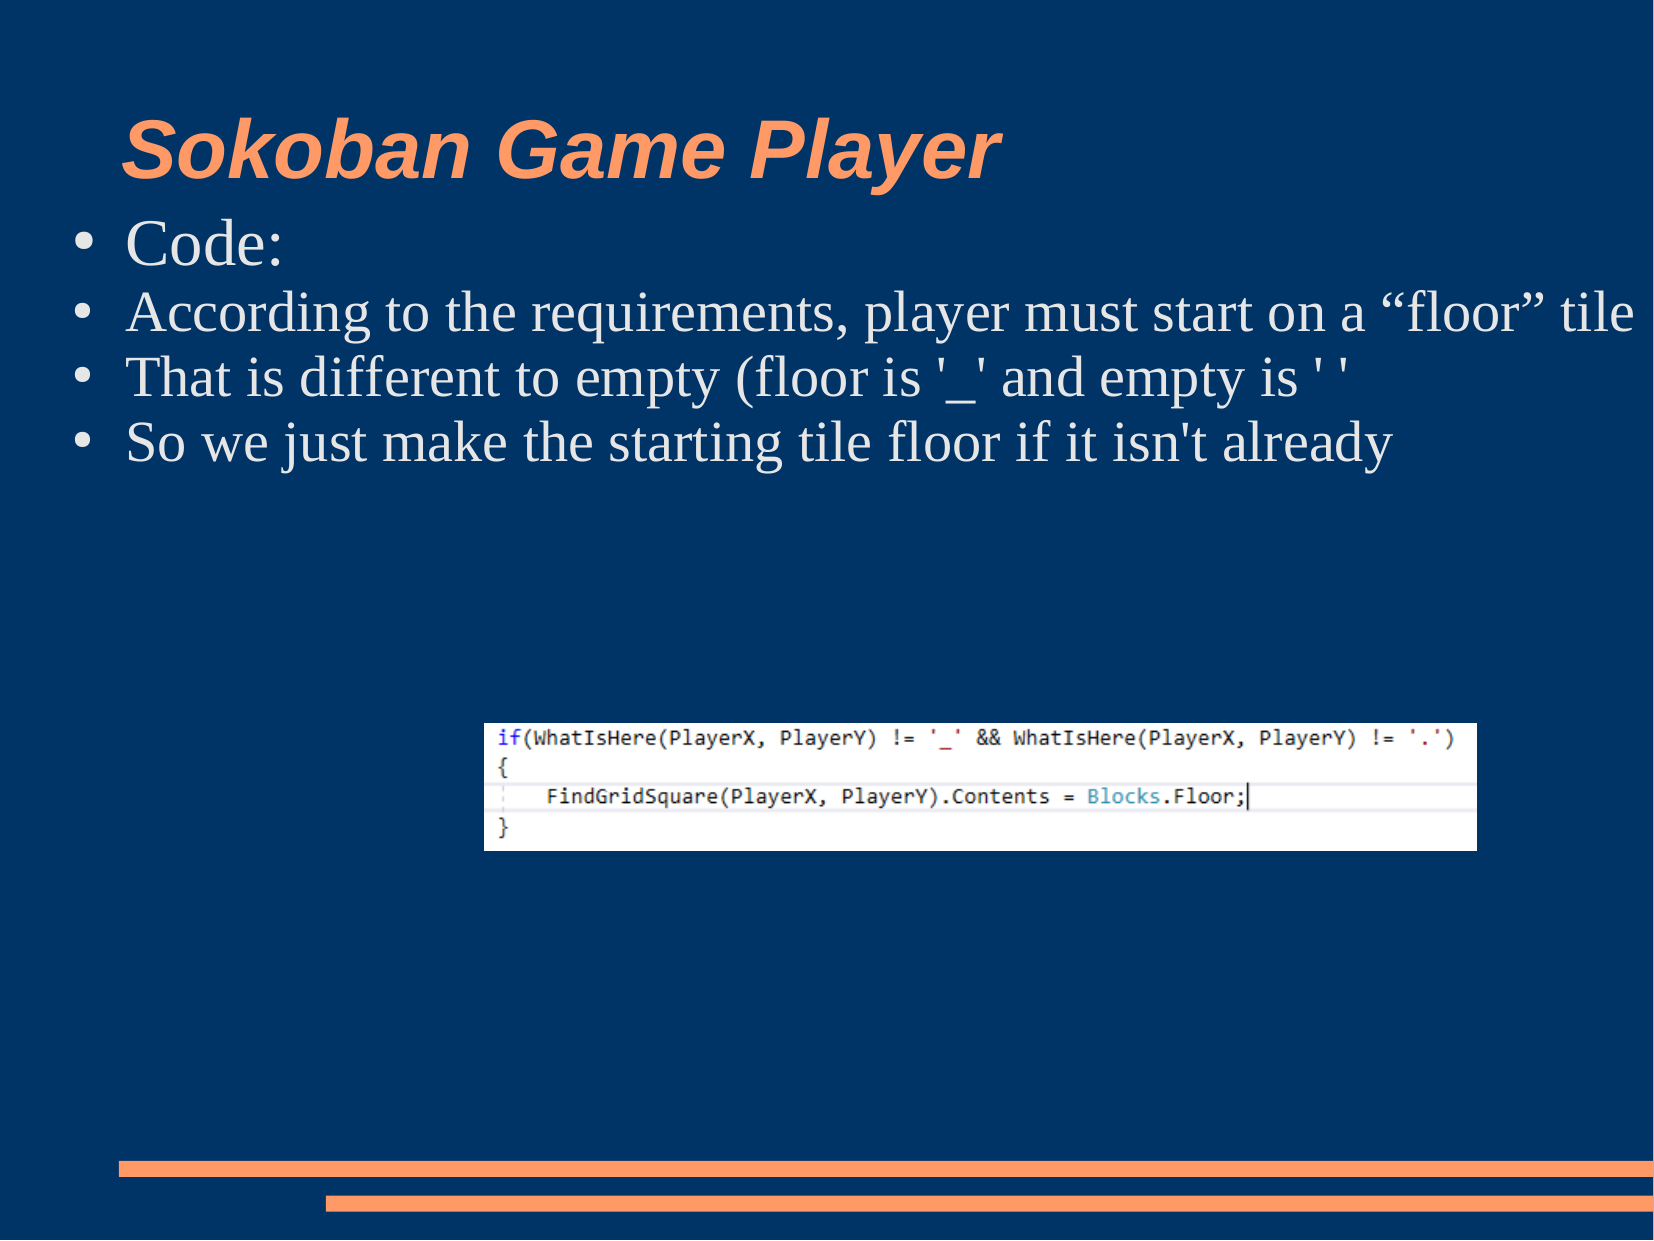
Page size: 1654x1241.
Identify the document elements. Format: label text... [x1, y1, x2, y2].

list Code: According to the requirements, player must start on a “floor” tile That is different to empty (floor is '_' and empty is ' ' So we just make the starting tile floor if it isn't already [36, 205, 1654, 1016]
title Sokoban Game Player [121, 46, 1534, 205]
picture [484, 723, 1477, 851]
